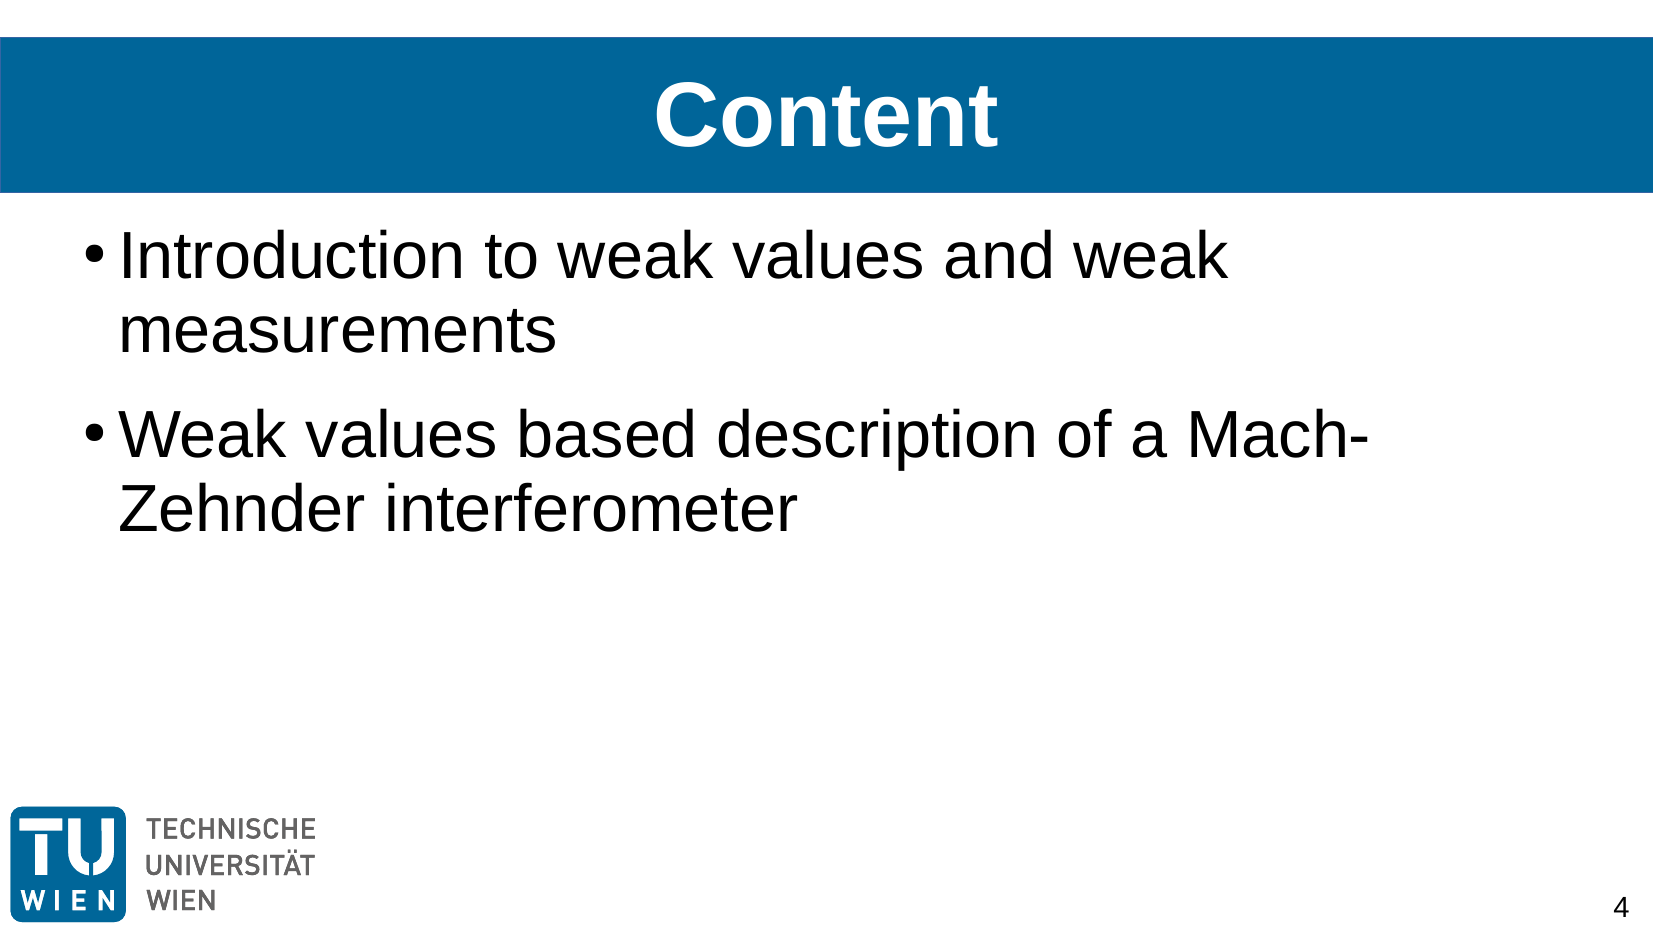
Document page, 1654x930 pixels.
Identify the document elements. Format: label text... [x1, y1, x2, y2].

list Introduction to weak values and weak measurements Weak values based description of a Mach-Zehnder interferometer [82, 217, 1571, 757]
title Content [0, 37, 1653, 193]
